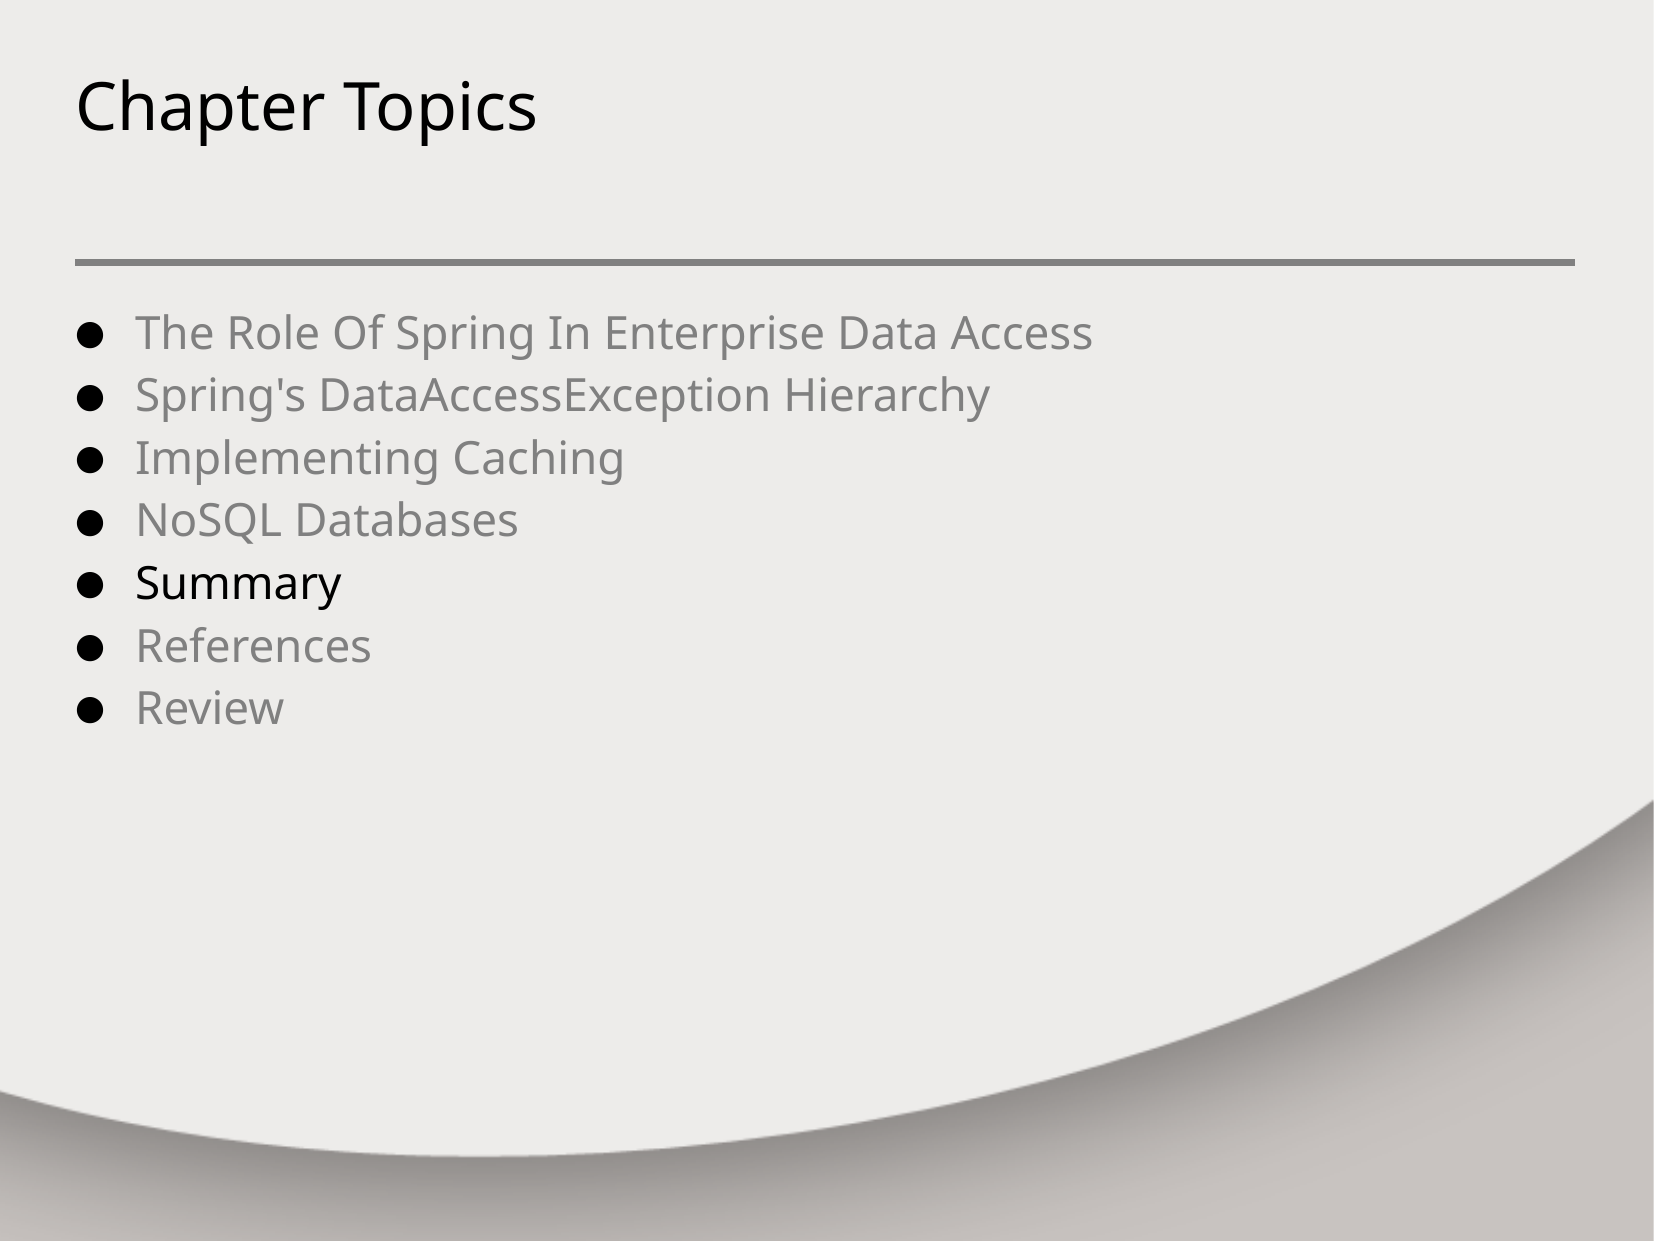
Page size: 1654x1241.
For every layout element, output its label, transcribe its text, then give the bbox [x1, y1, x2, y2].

picture [0, 0, 1654, 1241]
title Chapter Topics [75, 75, 1576, 226]
list The Role Of Spring In Enterprise Data Access Spring's DataAccessException Hierarchy Implementing Caching NoSQL Databases Summary References Review [75, 300, 1576, 1163]
